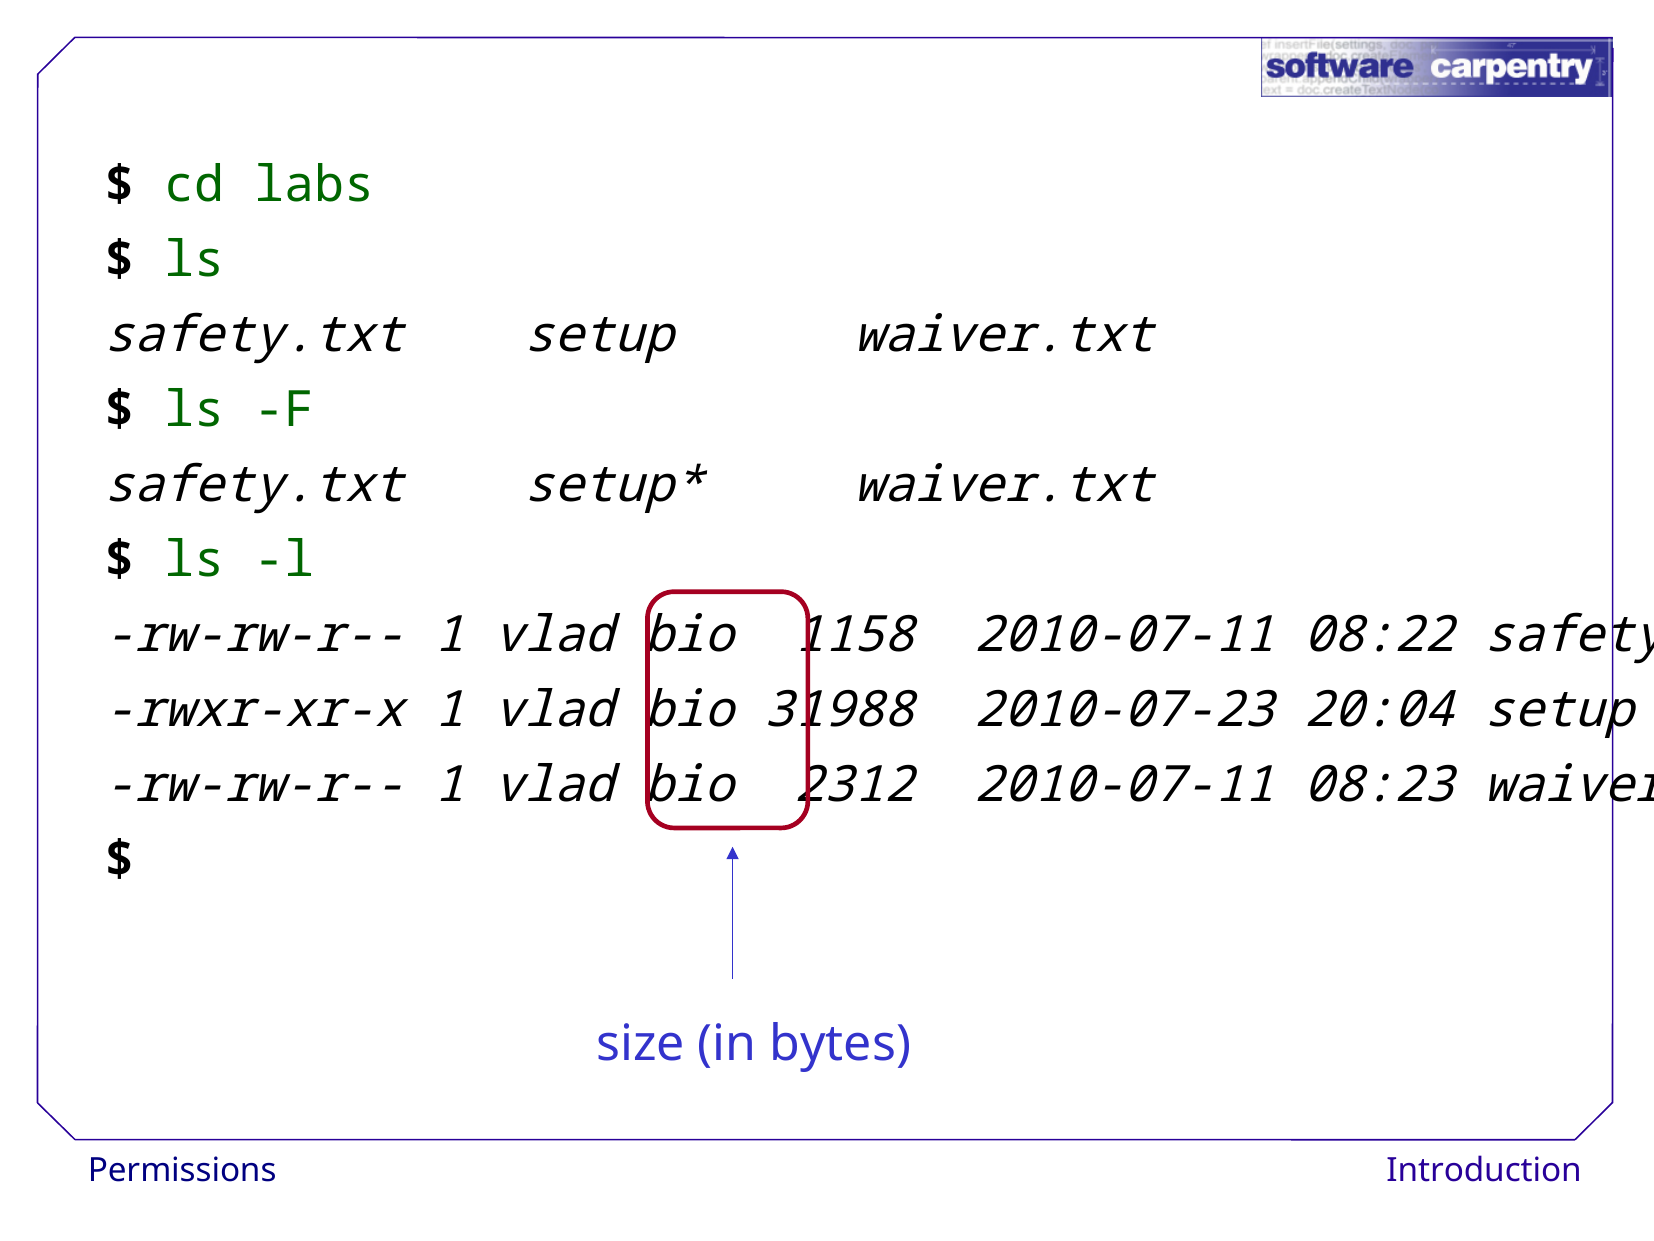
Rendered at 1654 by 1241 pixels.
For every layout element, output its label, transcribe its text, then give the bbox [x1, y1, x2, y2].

text_box $ cd labs $ ls safety.txt setup waiver.txt $ ls -F safety.txt setup* waiver.txt $ ls -l -rw-rw-r-- 1 vlad bio 1158 2010-07-11 08:22 safety.txt -rwxr-xr-x 1 vlad bio 31988 2010-07-23 20:04 setup -rw-rw-r-- 1 vlad bio 2312 2010-07-11 08:23 waiver.txt $ [89, 128, 1512, 1131]
picture [1261, 39, 1613, 97]
text_box size (in bytes) [581, 988, 884, 1084]
